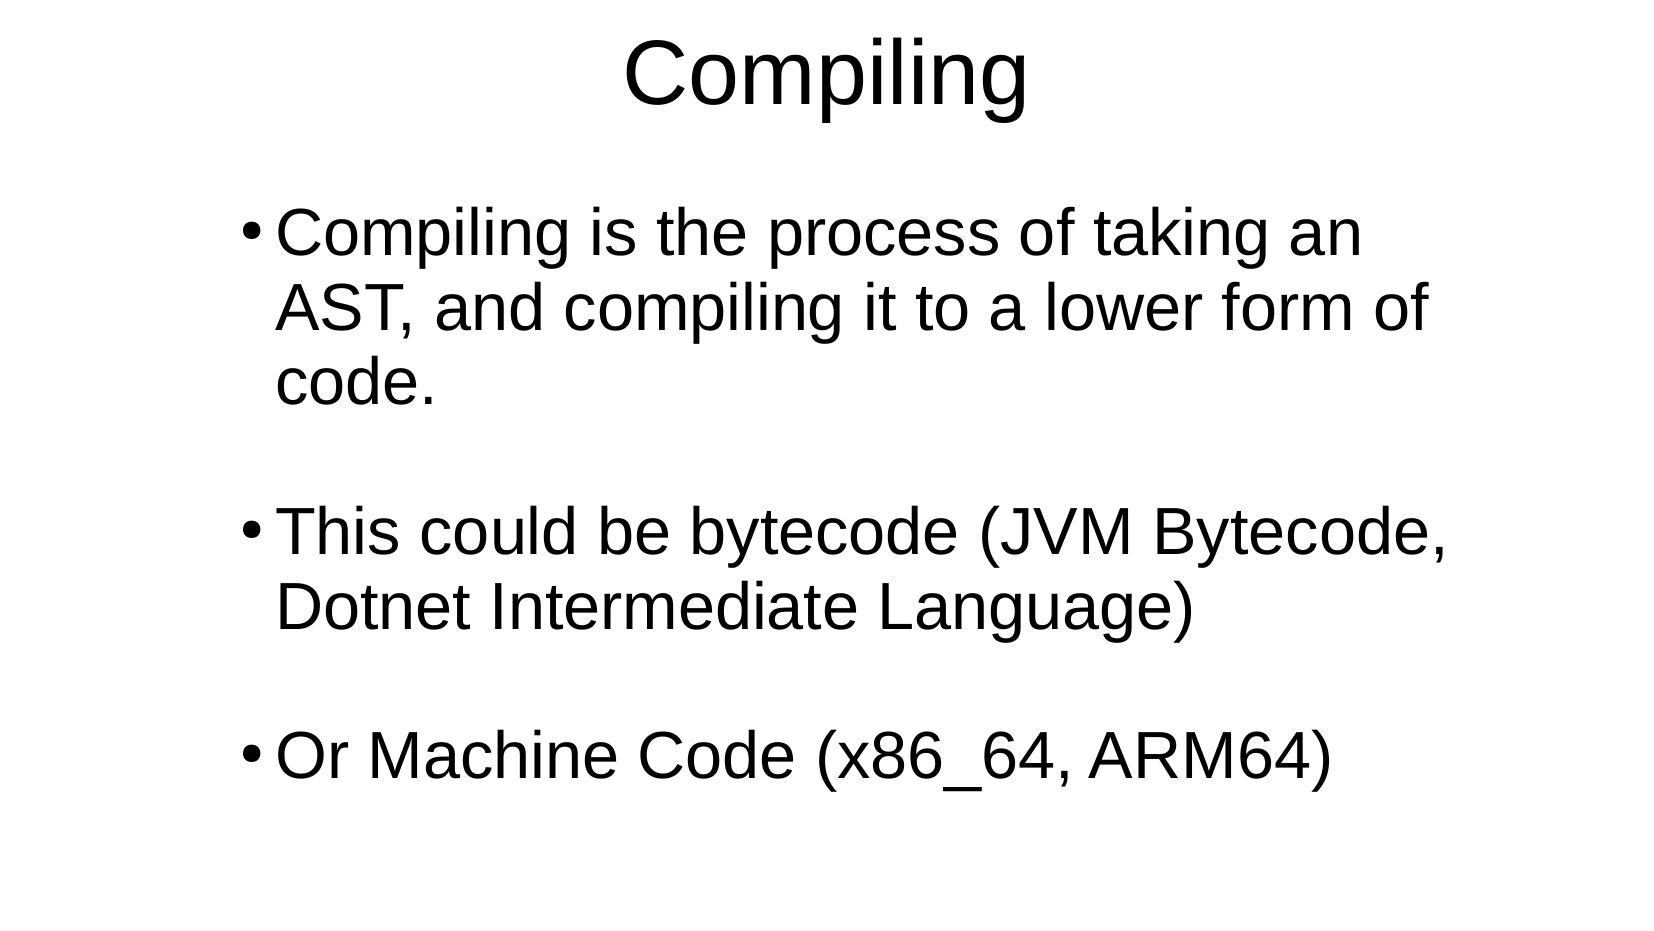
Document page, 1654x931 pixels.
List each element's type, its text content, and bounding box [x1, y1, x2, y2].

text_box Compiling is the process of taking an AST, and compiling it to a lower form of code. This could be bytecode (JVM Bytecode, Dotnet Intermediate Language) Or Machine Code (x86_64, ARM64) [225, 187, 1501, 876]
title Compiling [82, 0, 1571, 151]
